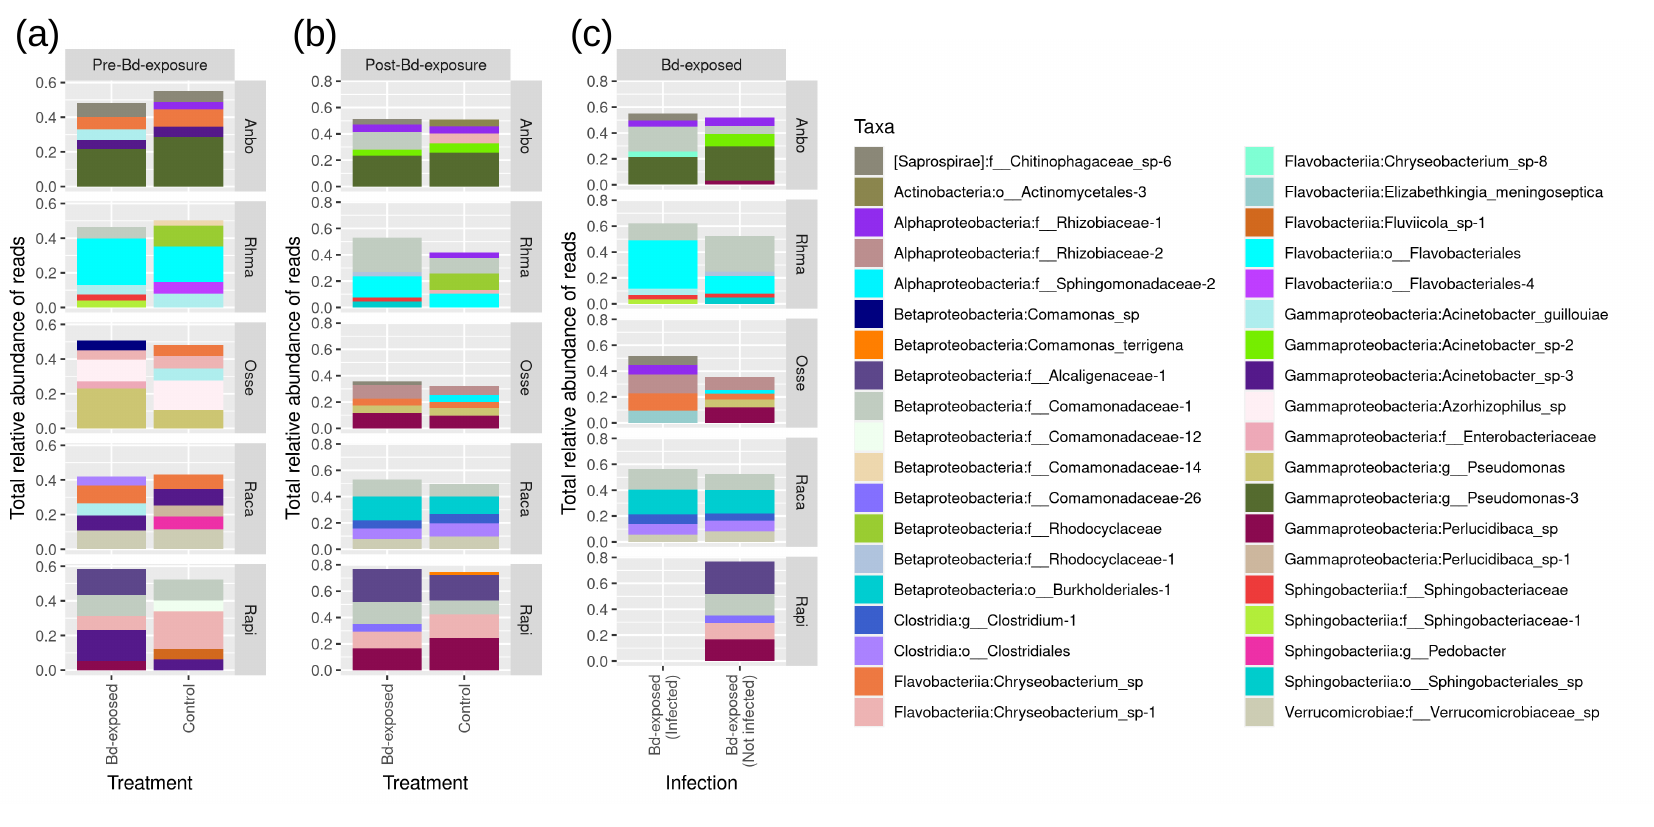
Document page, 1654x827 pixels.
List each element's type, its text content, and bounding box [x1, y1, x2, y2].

picture [0, 39, 1654, 804]
text_box (a) [0, 4, 76, 62]
text_box (c) [555, 4, 629, 62]
text_box (b) [277, 4, 354, 62]
